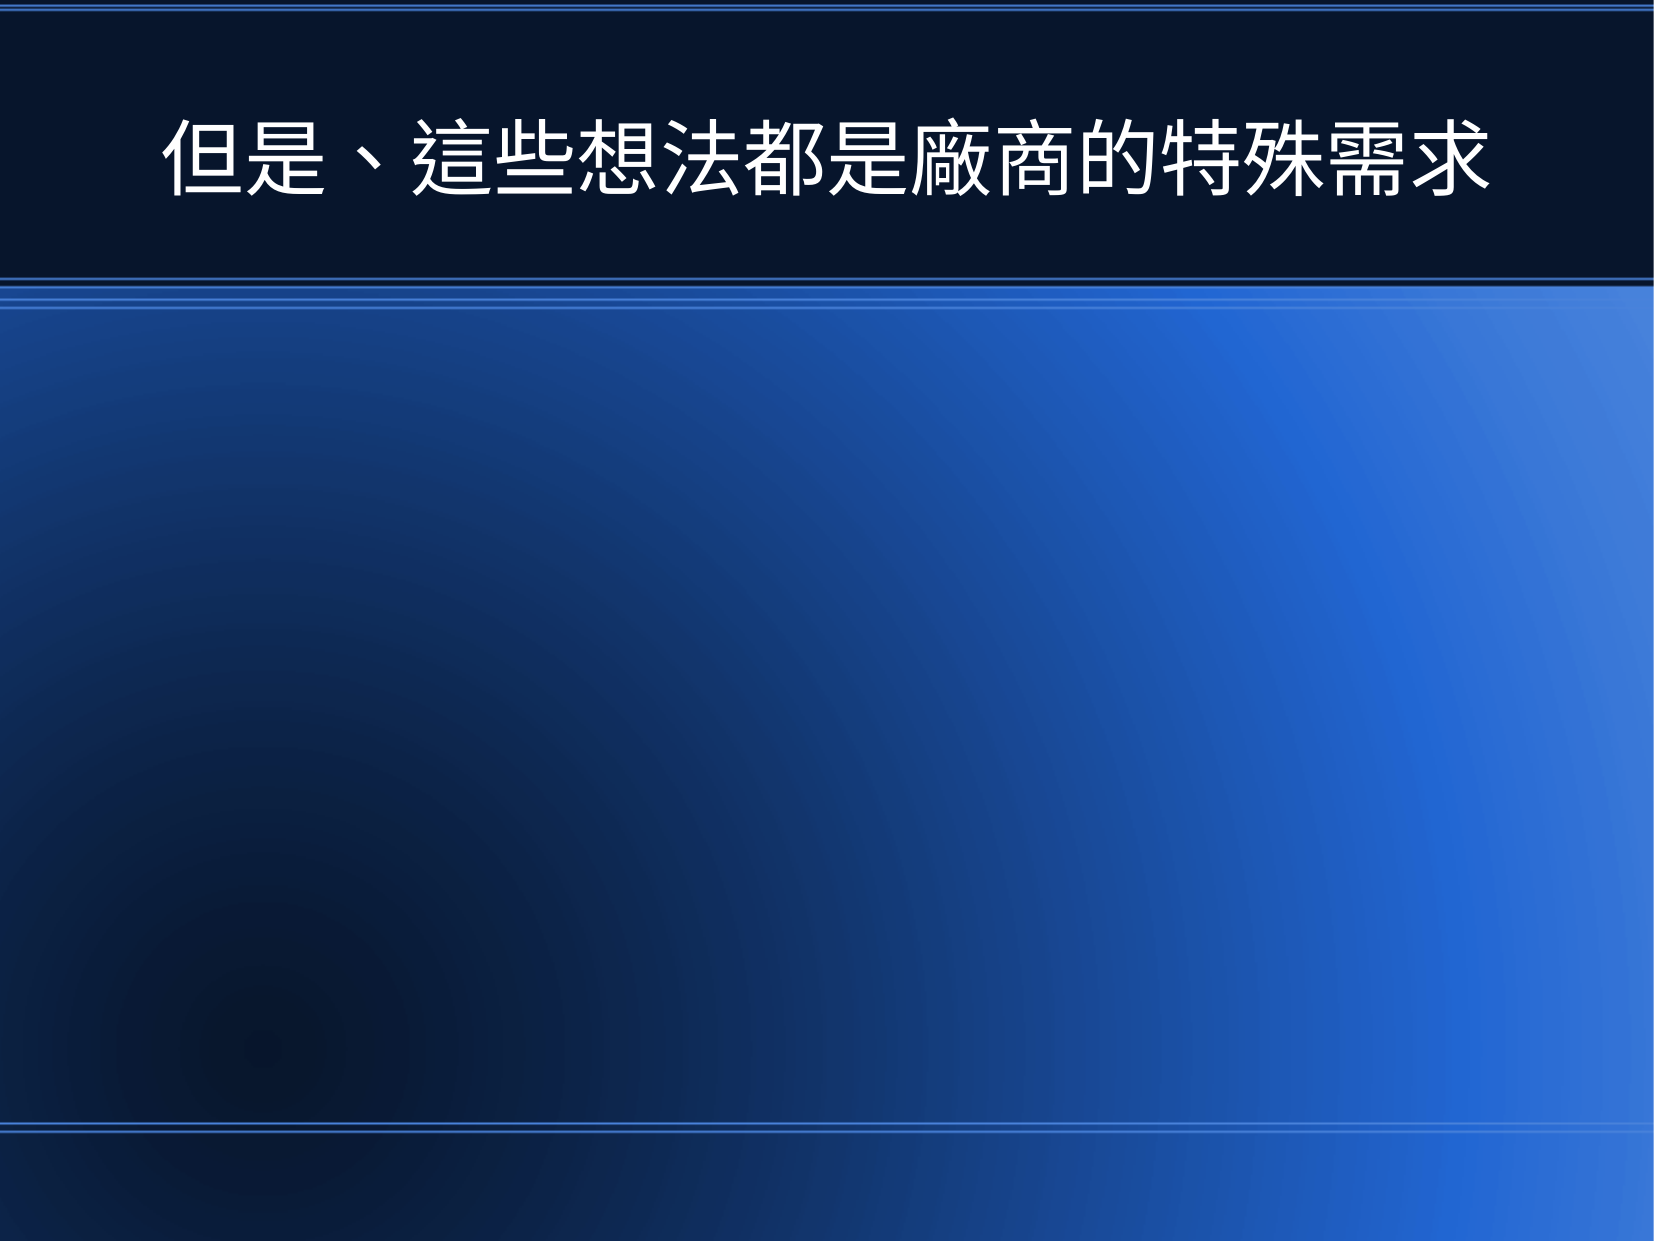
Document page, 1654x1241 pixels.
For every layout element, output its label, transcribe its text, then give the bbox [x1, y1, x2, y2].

title 但是、這些想法都是廠商的特殊需求 [82, 49, 1571, 257]
picture [0, 0, 1654, 1241]
